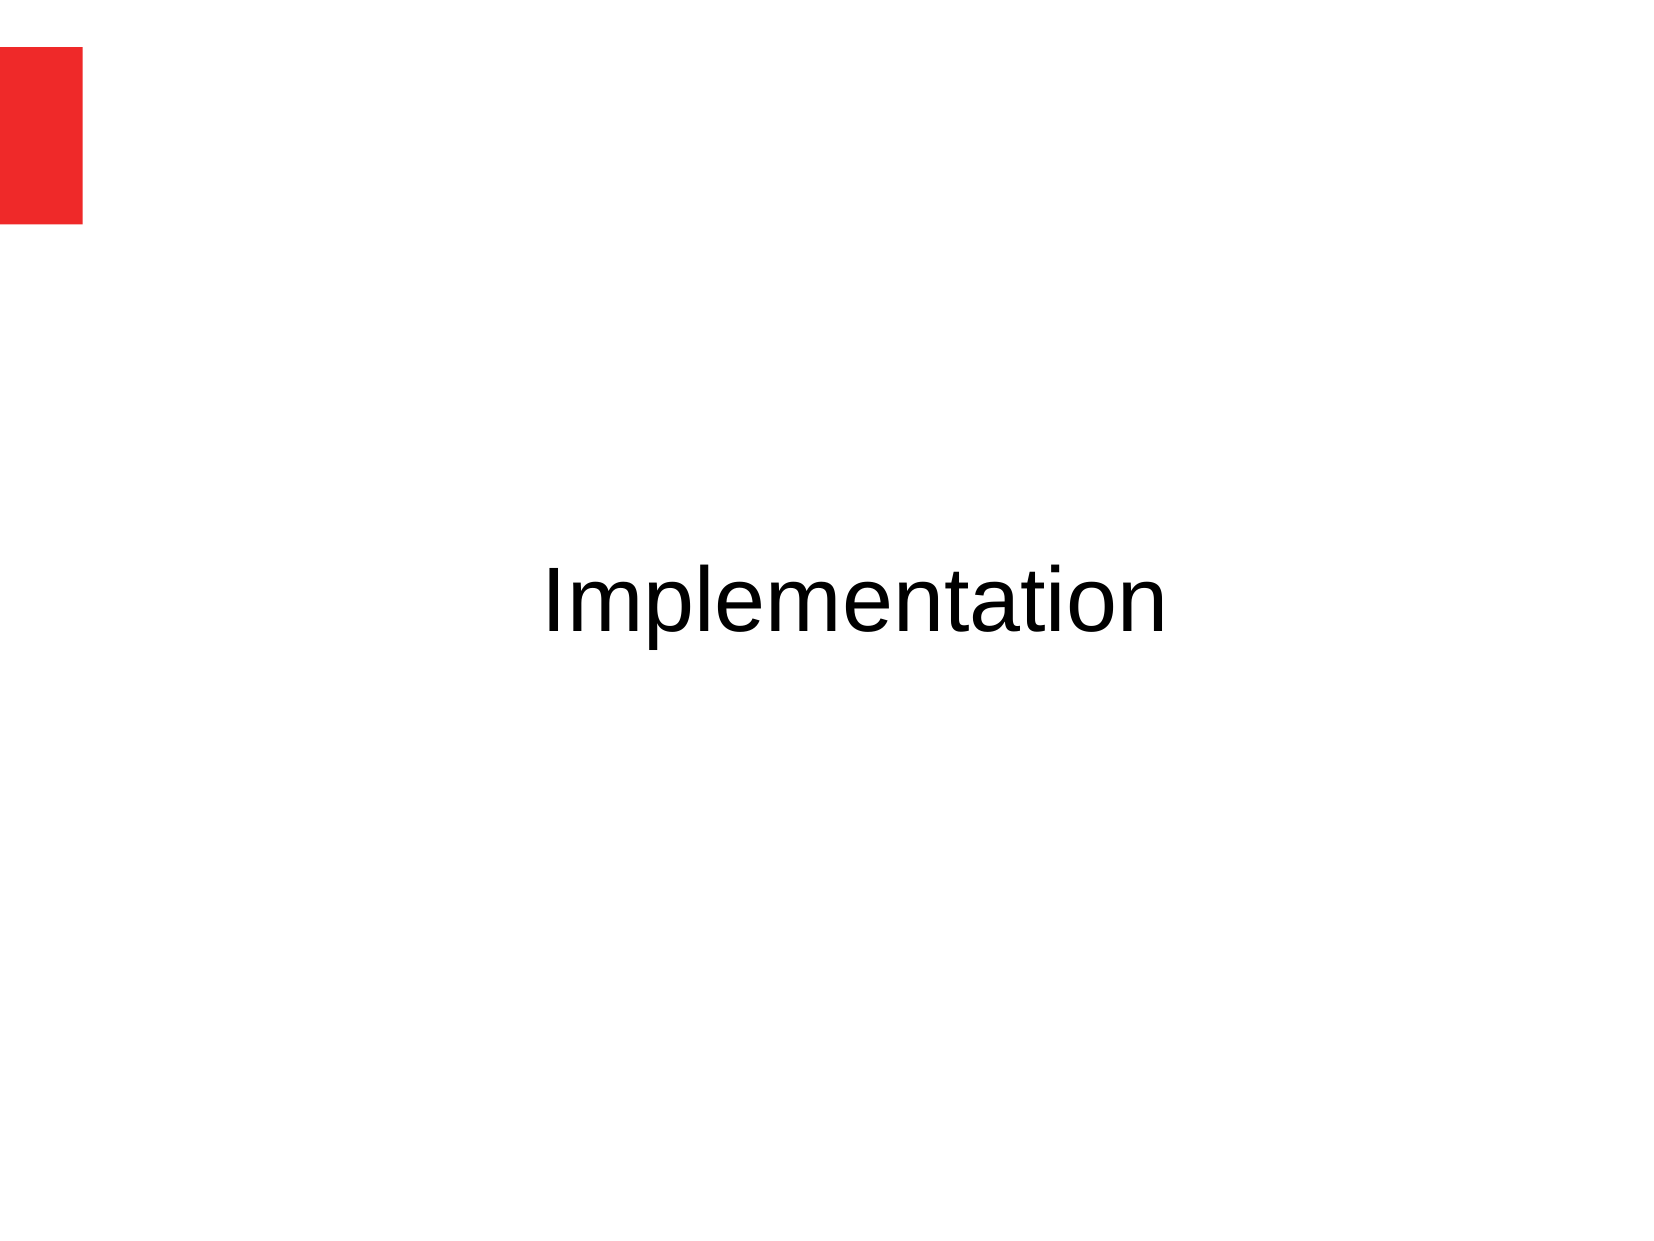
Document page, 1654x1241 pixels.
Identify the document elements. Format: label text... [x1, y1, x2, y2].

text_box Implementation [111, 491, 1600, 699]
